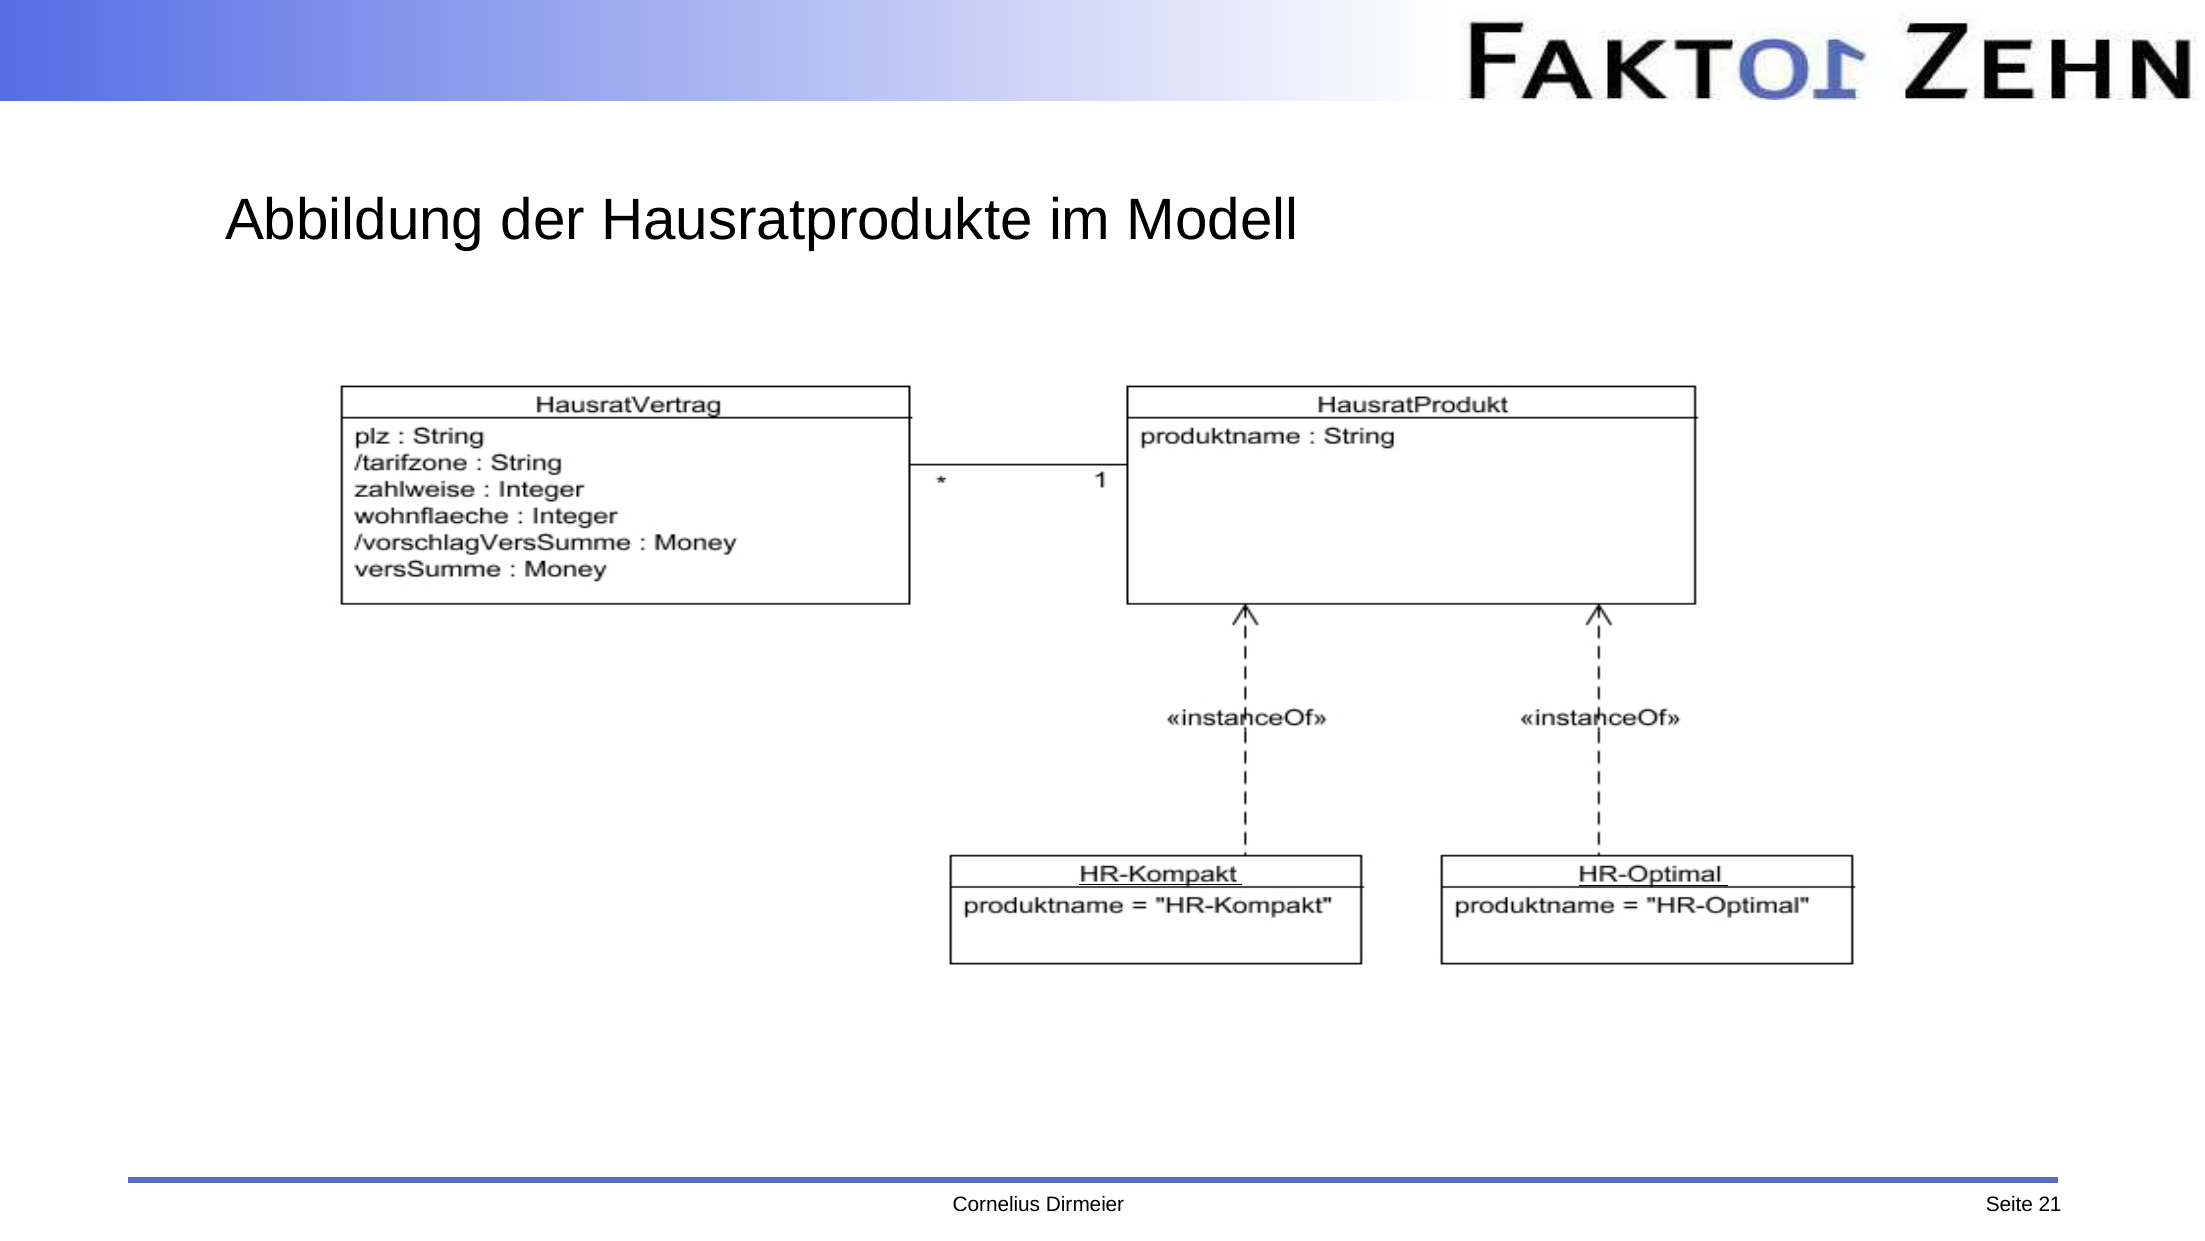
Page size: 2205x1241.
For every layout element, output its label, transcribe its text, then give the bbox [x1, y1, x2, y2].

title Abbildung der Hausratprodukte im Modell [225, 142, 1981, 296]
picture [302, 339, 1893, 996]
picture [1460, 7, 2202, 100]
